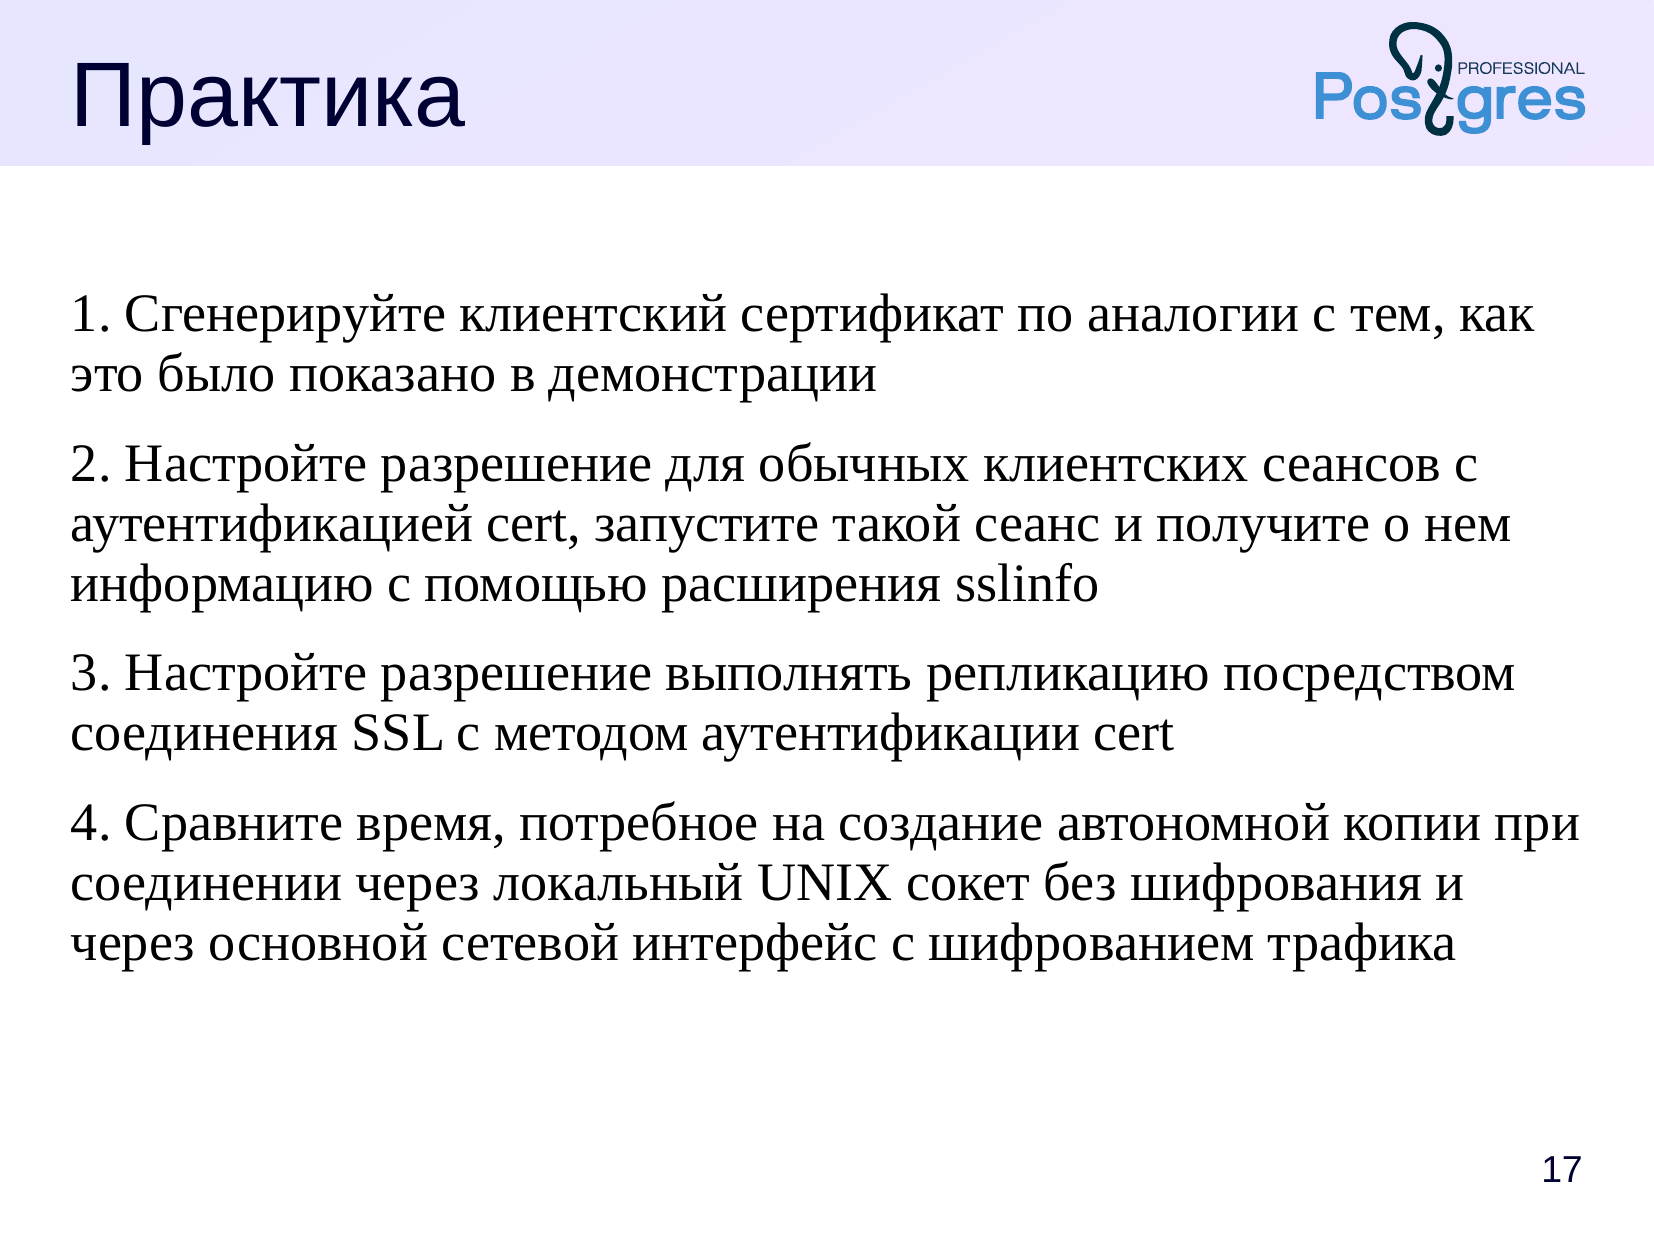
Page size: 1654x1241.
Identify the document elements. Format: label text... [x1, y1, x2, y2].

title Практика [70, 43, 1241, 147]
list 1. Сгенерируйте клиентский сертификат по аналогии с тем, как это было показано в демонстрации 2. Настройте разрешение для обычных клиентских сеансов с аутентификацией cert, запустите такой сеанс и получите о нем информацию с помощью расширения sslinfo 3. Настройте разрешение выполнять репликацию посредством соединения SSL с методом аутентификации cert 4. Сравните время, потребное на создание автономной копии при соединении через локальный UNIX сокет без шифрования и через основной сетевой интерфейс с шифрованием трафика [70, 283, 1583, 1134]
